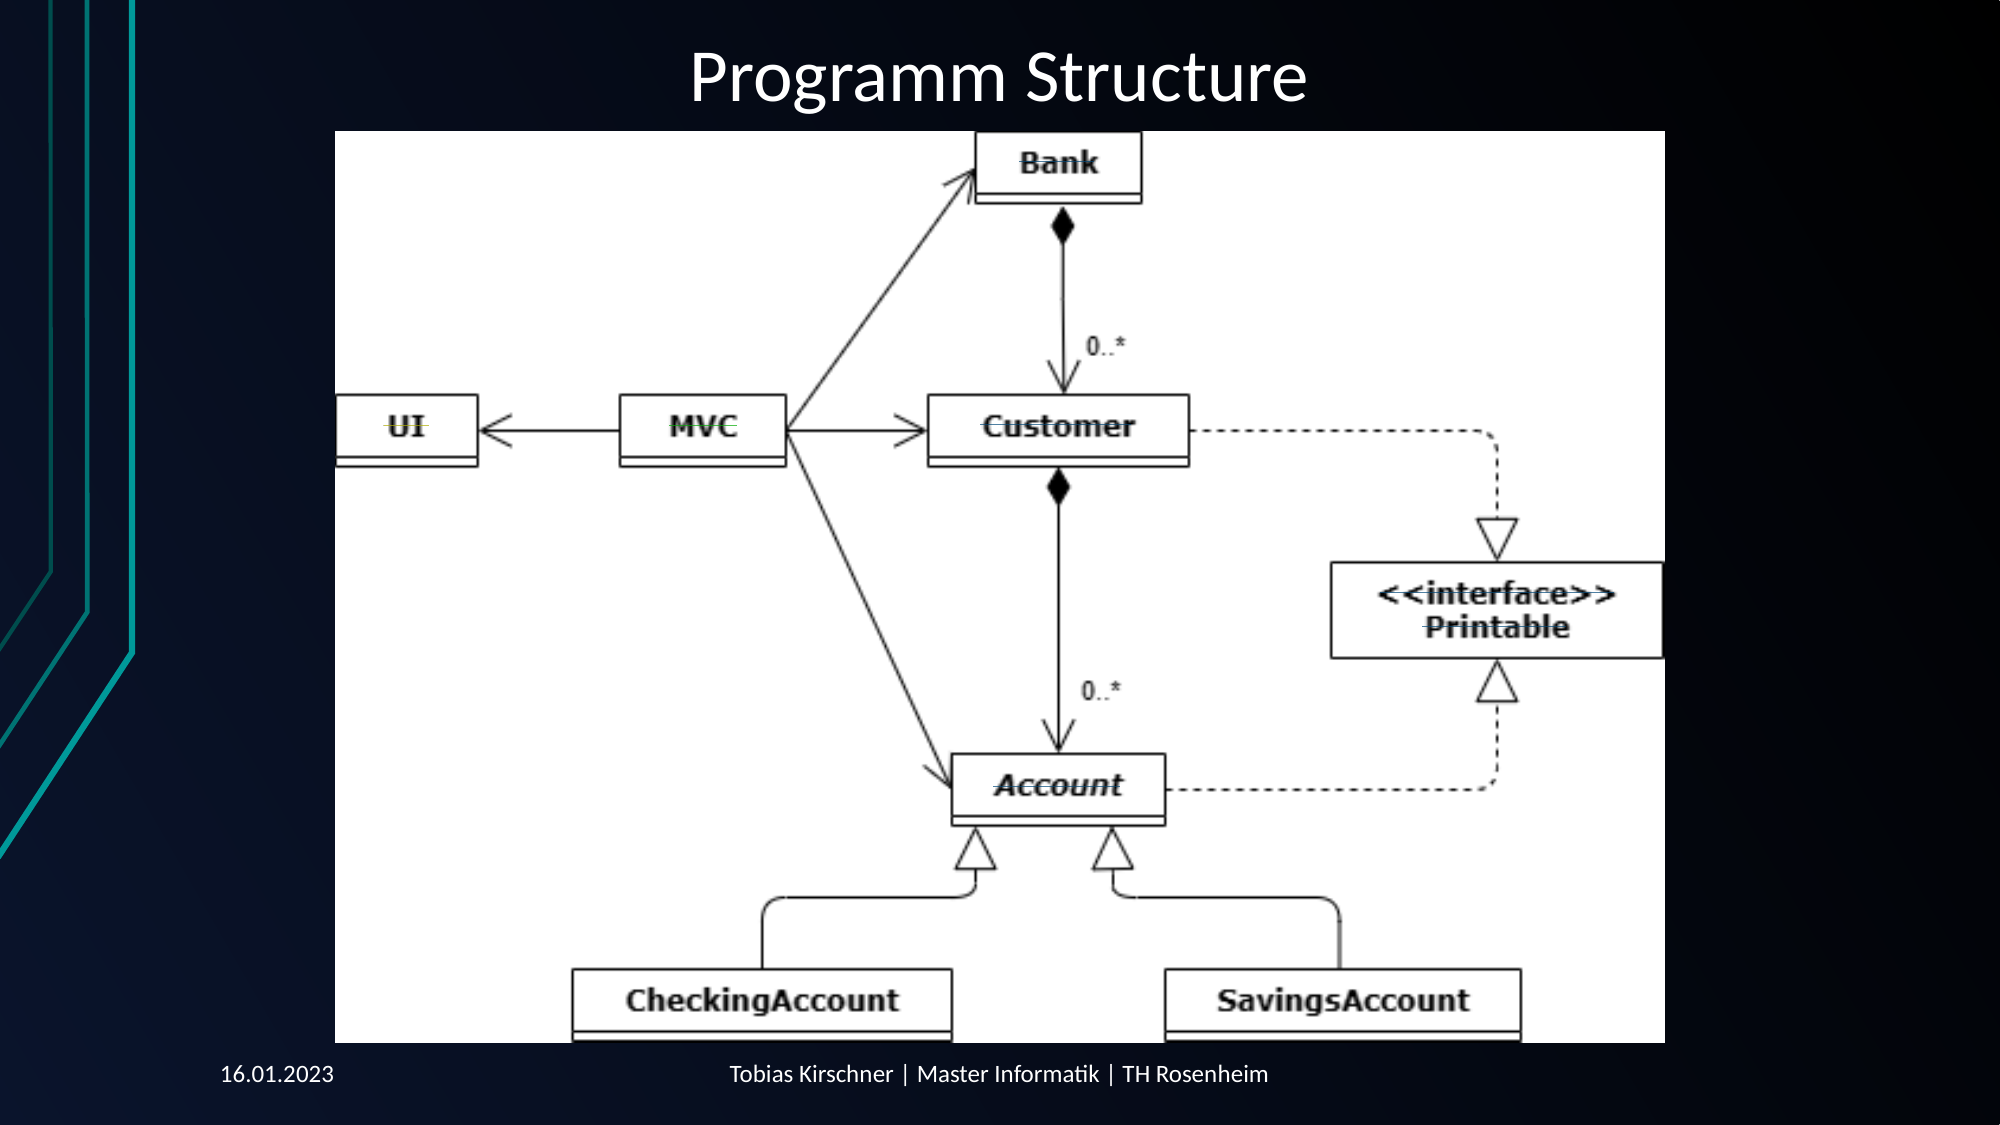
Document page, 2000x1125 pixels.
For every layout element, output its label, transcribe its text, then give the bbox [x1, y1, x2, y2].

picture [335, 131, 1665, 1043]
text_box 16.01.2023 [199, 1042, 566, 1103]
title Programm Structure [149, 10, 1850, 128]
text_box Tobias Kirschner | Master Informatik | TH Rosenheim [566, 1042, 1433, 1103]
